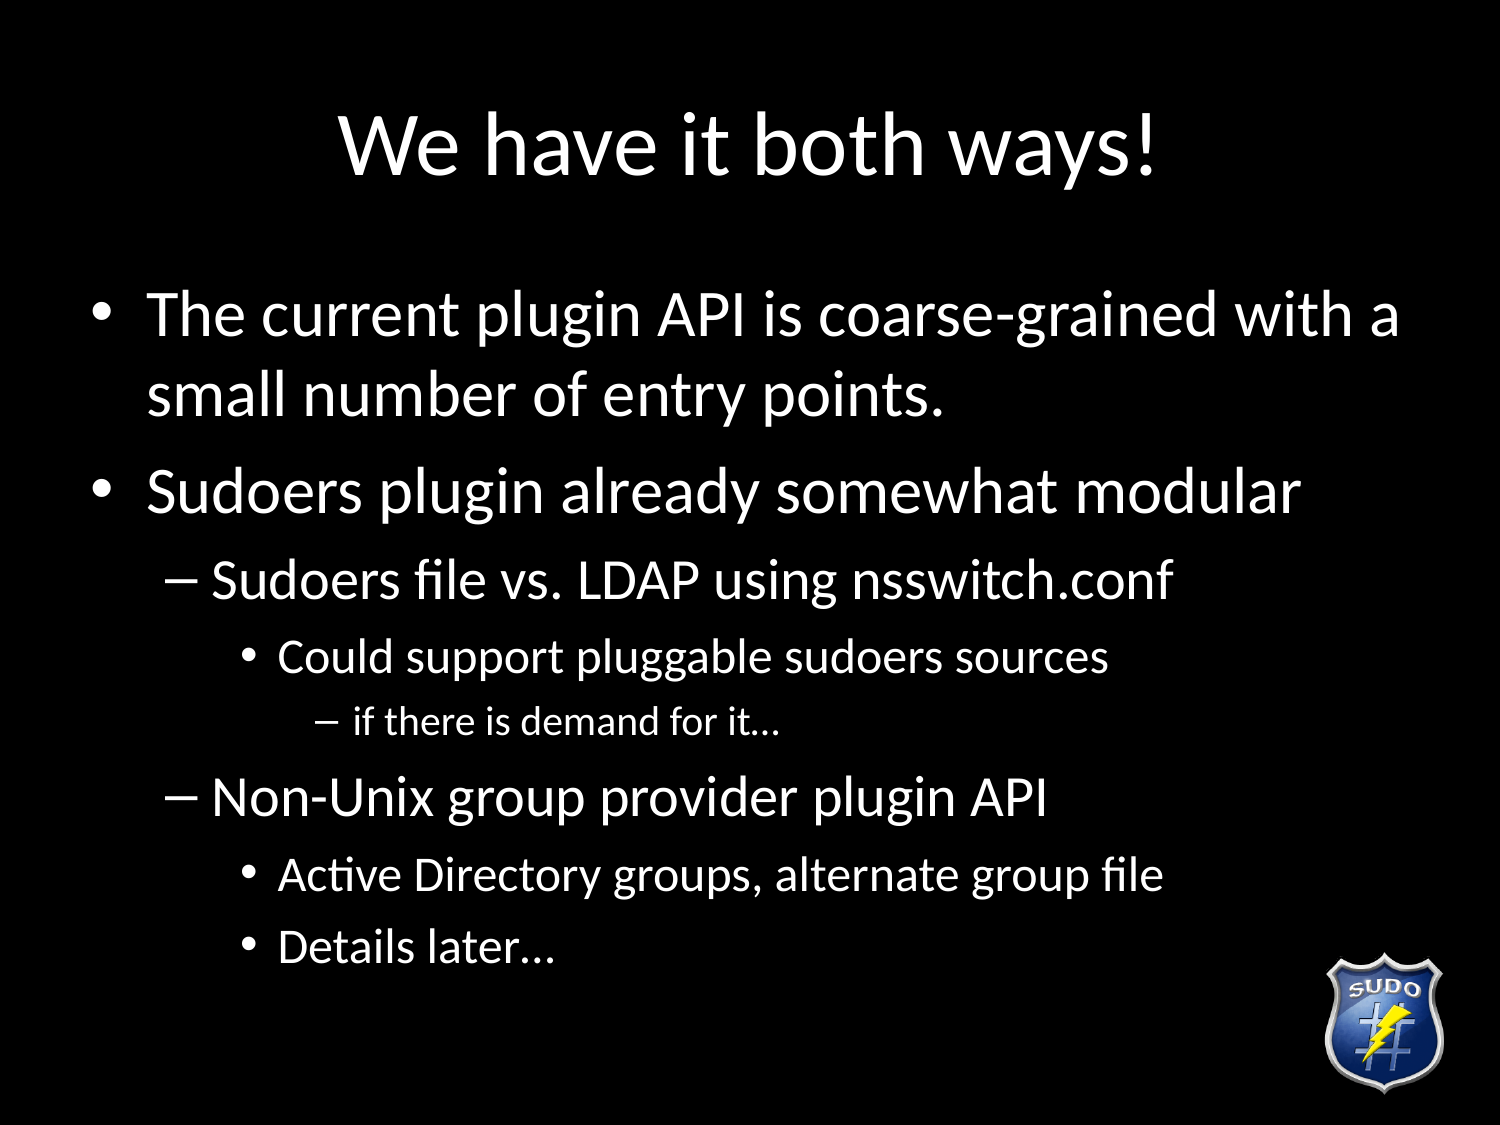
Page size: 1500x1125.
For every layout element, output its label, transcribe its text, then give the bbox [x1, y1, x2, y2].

picture [1315, 949, 1453, 1103]
title We have it both ways! [75, 45, 1426, 233]
list The current plugin API is coarse-grained with a small number of entry points. Sudoers plugin already somewhat modular Sudoers file vs. LDAP using nsswitch.conf Could support pluggable sudoers sources if there is demand for it… Non-Unix group provider plugin API Active Directory groups, alternate group file Details later… [75, 262, 1426, 1005]
